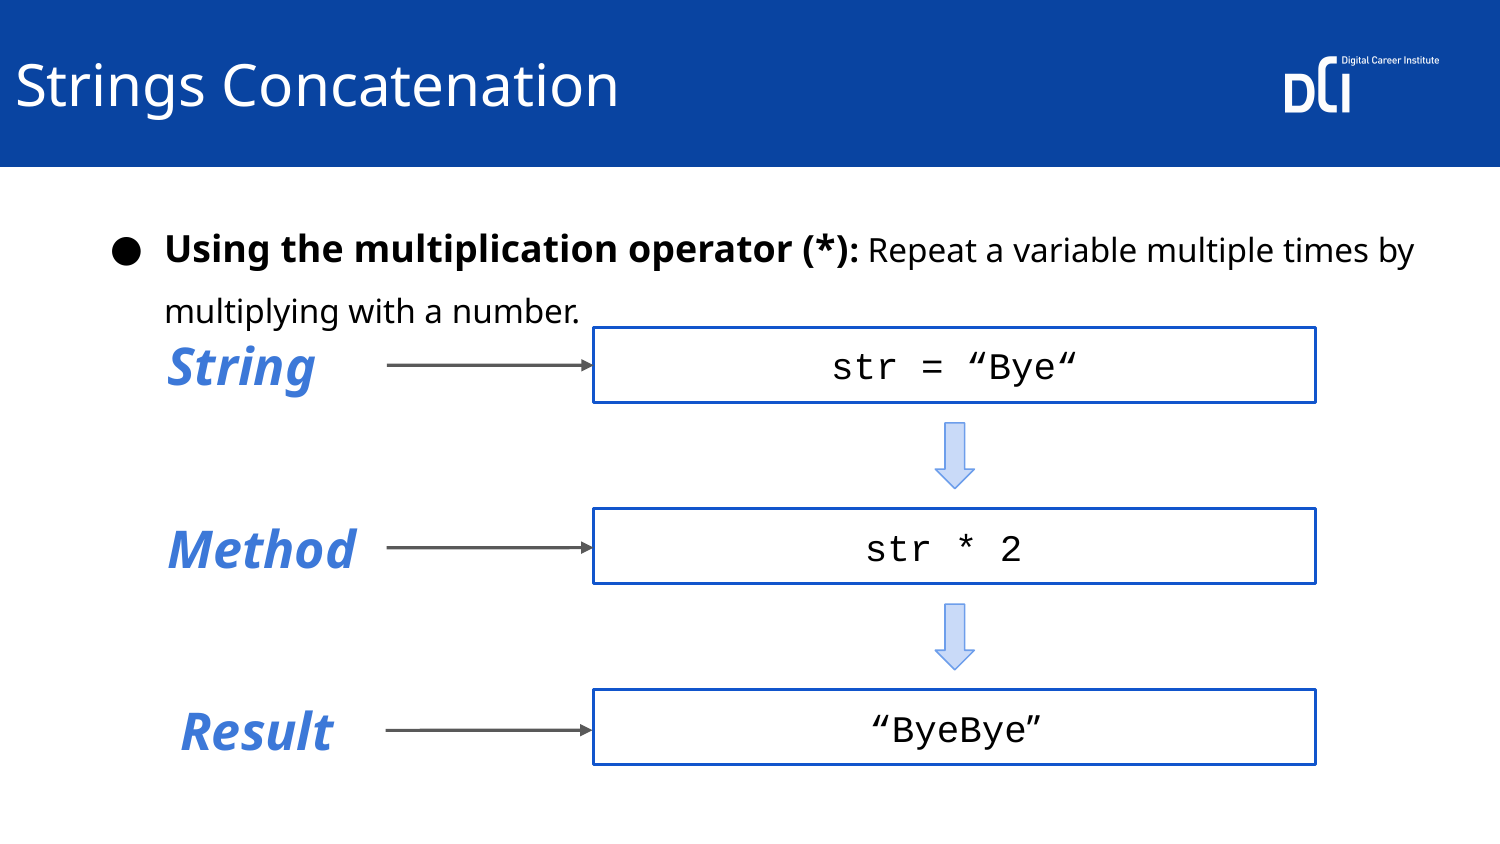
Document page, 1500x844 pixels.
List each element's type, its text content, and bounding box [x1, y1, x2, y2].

text_box str = “Bye“ [593, 327, 1316, 403]
text_box String [152, 318, 387, 412]
text_box Result [165, 683, 375, 776]
text_box [935, 604, 975, 670]
text_box Using the multiplication operator (*): Repeat a variable multiple times by multiplying with a number. [74, 187, 1445, 345]
text_box [935, 422, 975, 489]
text_box str * 2 [593, 508, 1316, 584]
text_box Method [152, 500, 387, 594]
text_box “ByeBye” [593, 689, 1316, 765]
picture [1275, 44, 1445, 123]
title Strings Concatenation [0, 0, 1500, 167]
